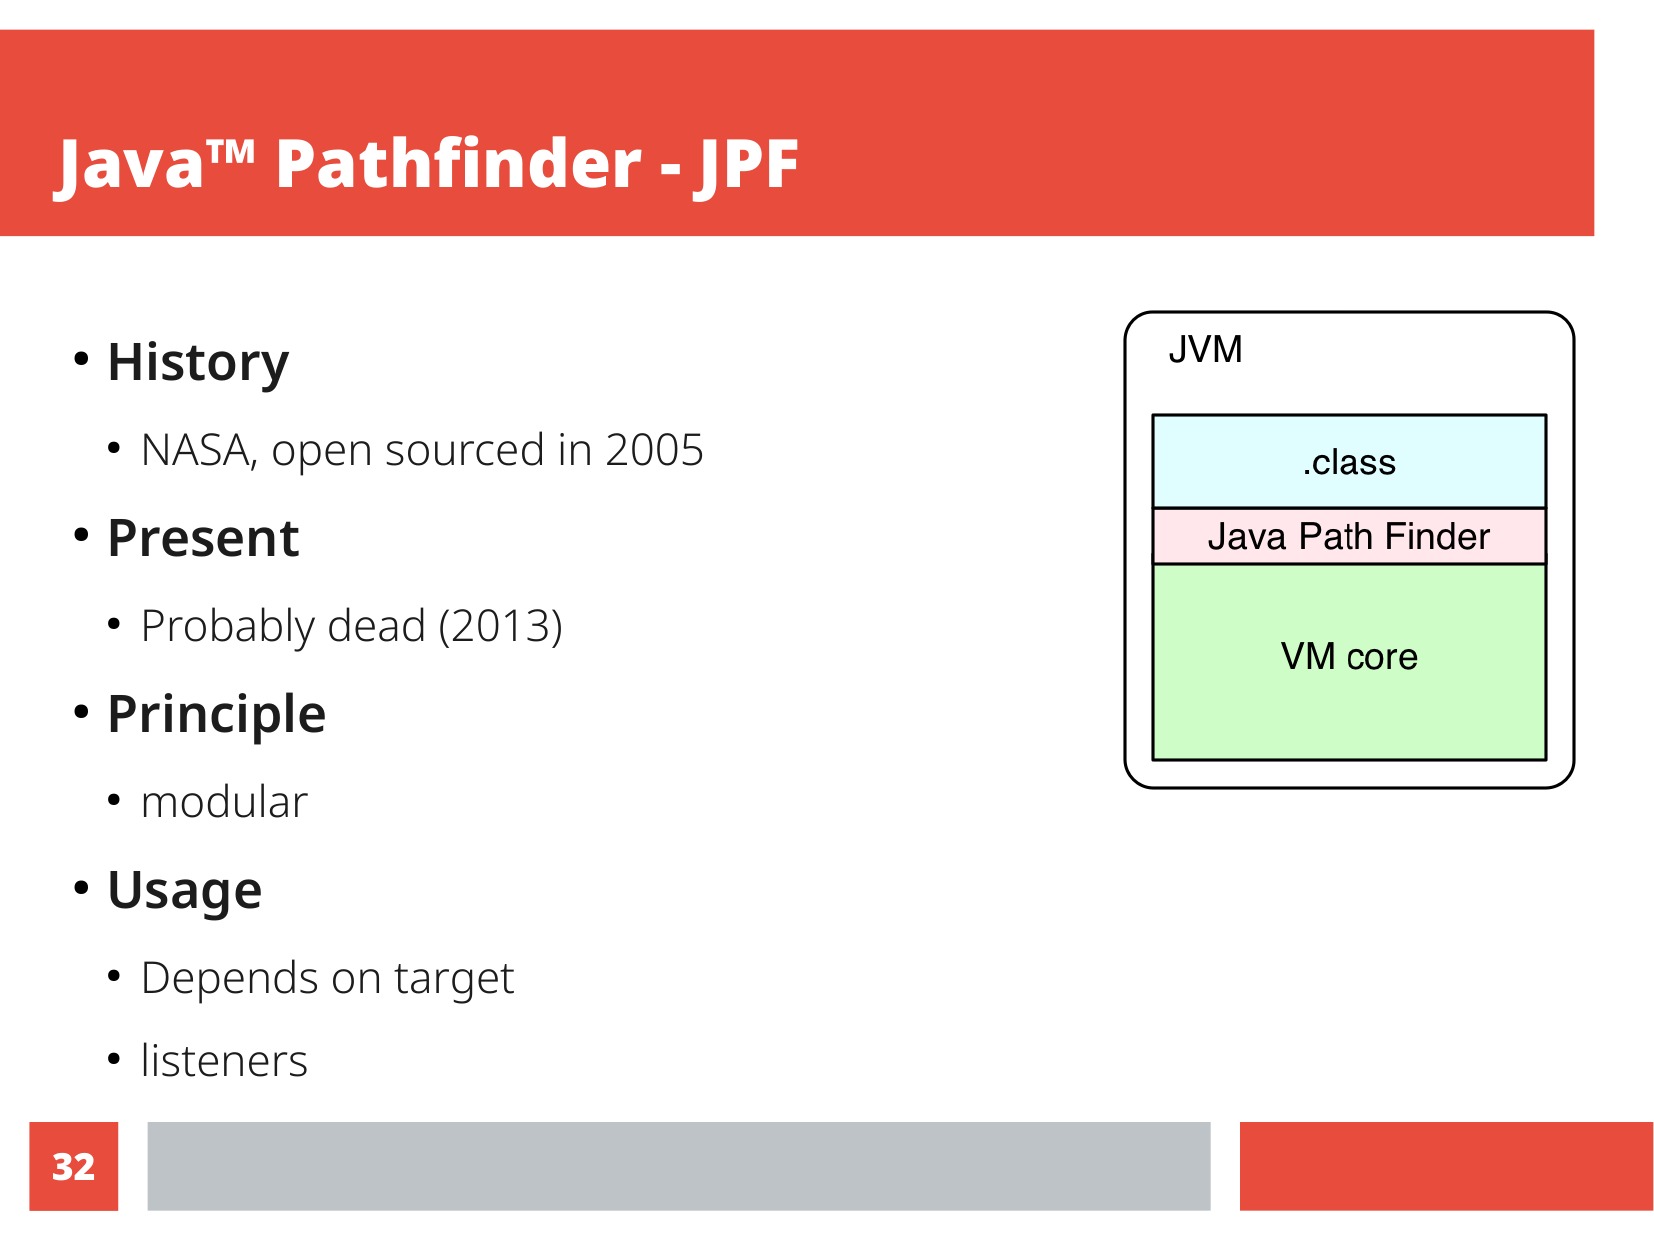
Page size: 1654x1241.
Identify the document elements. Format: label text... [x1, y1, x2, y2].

picture [1119, 306, 1579, 793]
list History NASA, open sourced in 2005 Present Probably dead (2013) Principle modular Usage Depends on target listeners [72, 324, 1579, 1093]
title Java™ Pathfinder - JPF [59, 59, 1595, 207]
